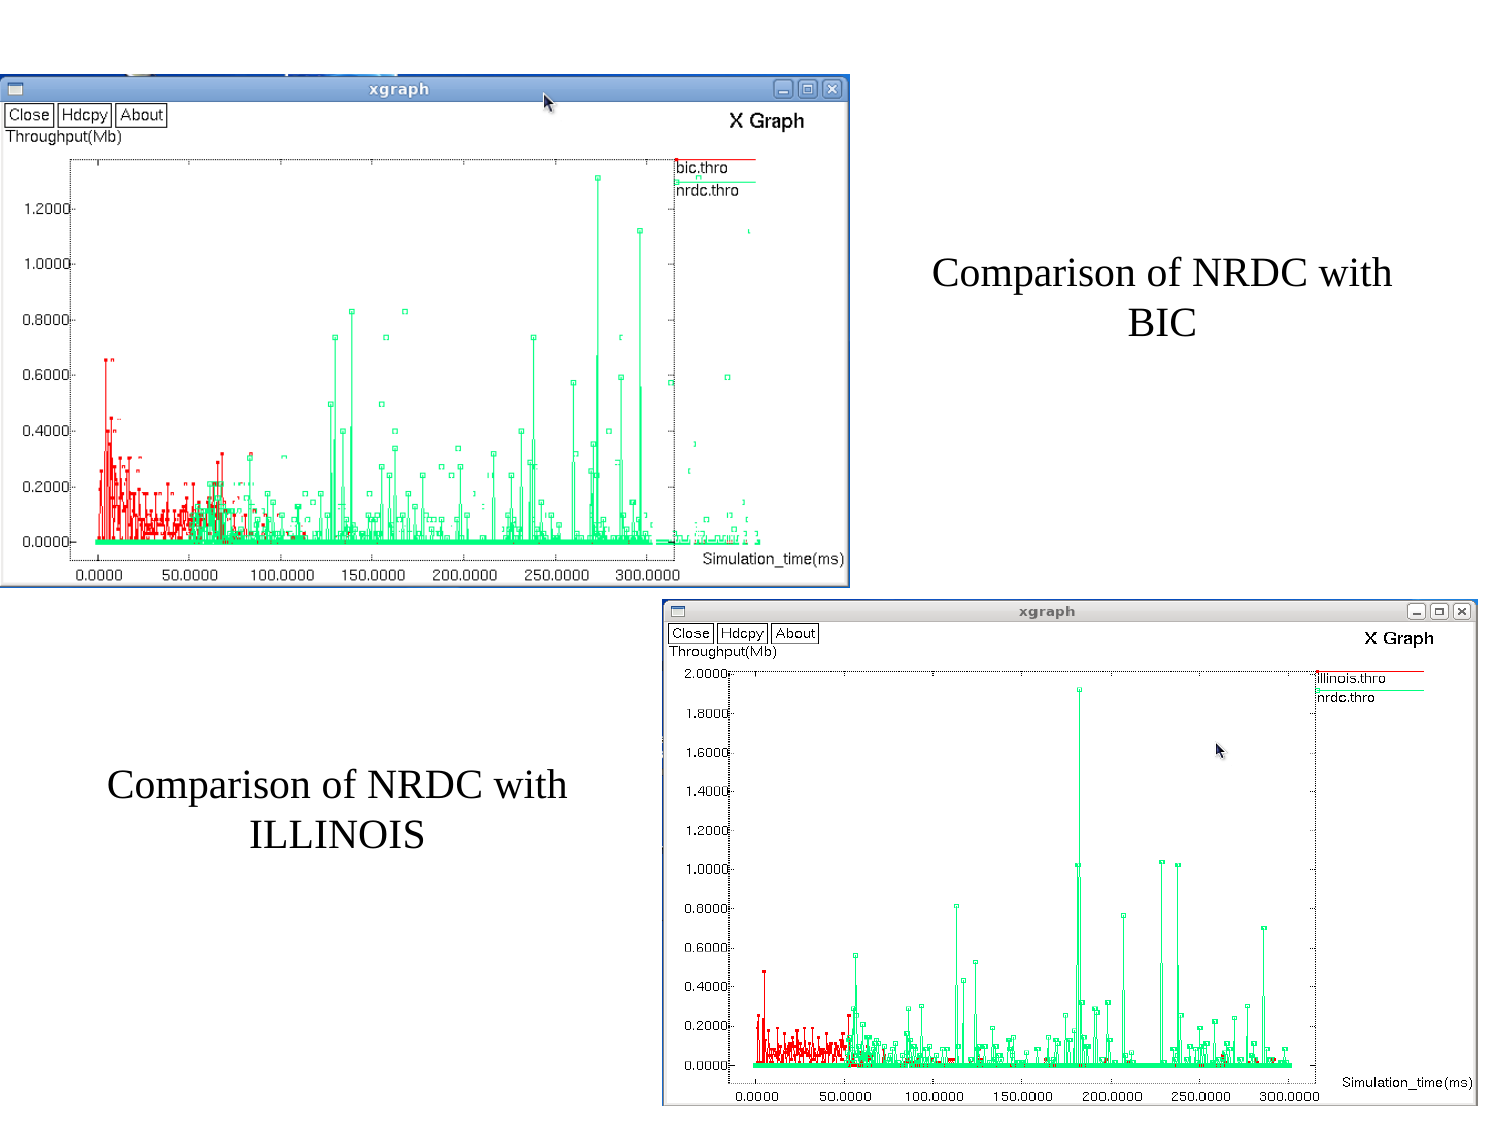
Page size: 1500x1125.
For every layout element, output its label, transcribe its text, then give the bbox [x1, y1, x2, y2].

picture [662, 599, 1478, 1106]
picture [0, 74, 850, 588]
text_box Comparison of NRDC with BIC [899, 237, 1425, 398]
text_box Comparison of NRDC with ILLINOIS [62, 749, 613, 910]
